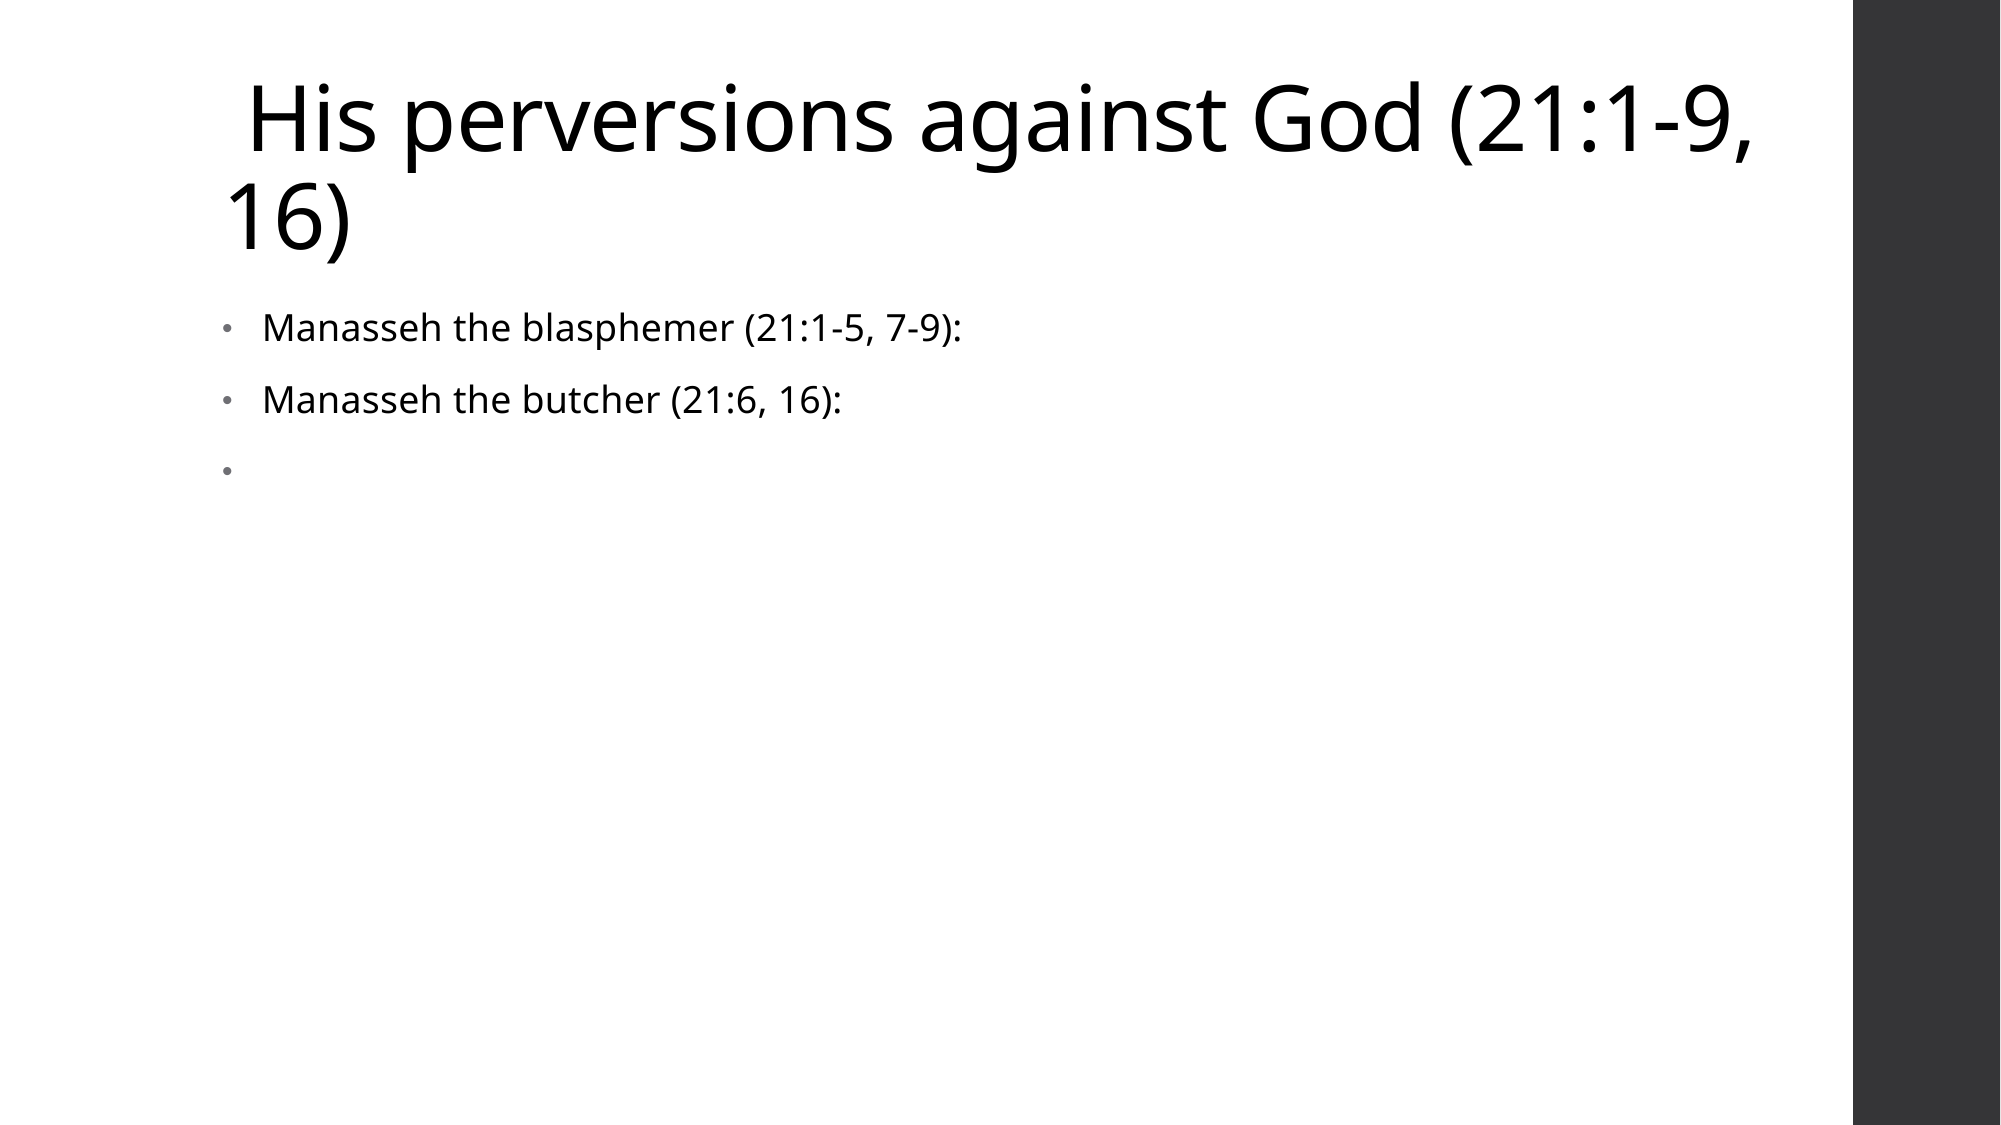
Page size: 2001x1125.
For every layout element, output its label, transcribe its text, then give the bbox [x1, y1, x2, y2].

title His perversions against God (21:1-9, 16) [206, 60, 1797, 278]
list Manasseh the blasphemer (21:1-5, 7-9): Manasseh the butcher (21:6, 16): [206, 299, 1617, 1014]
